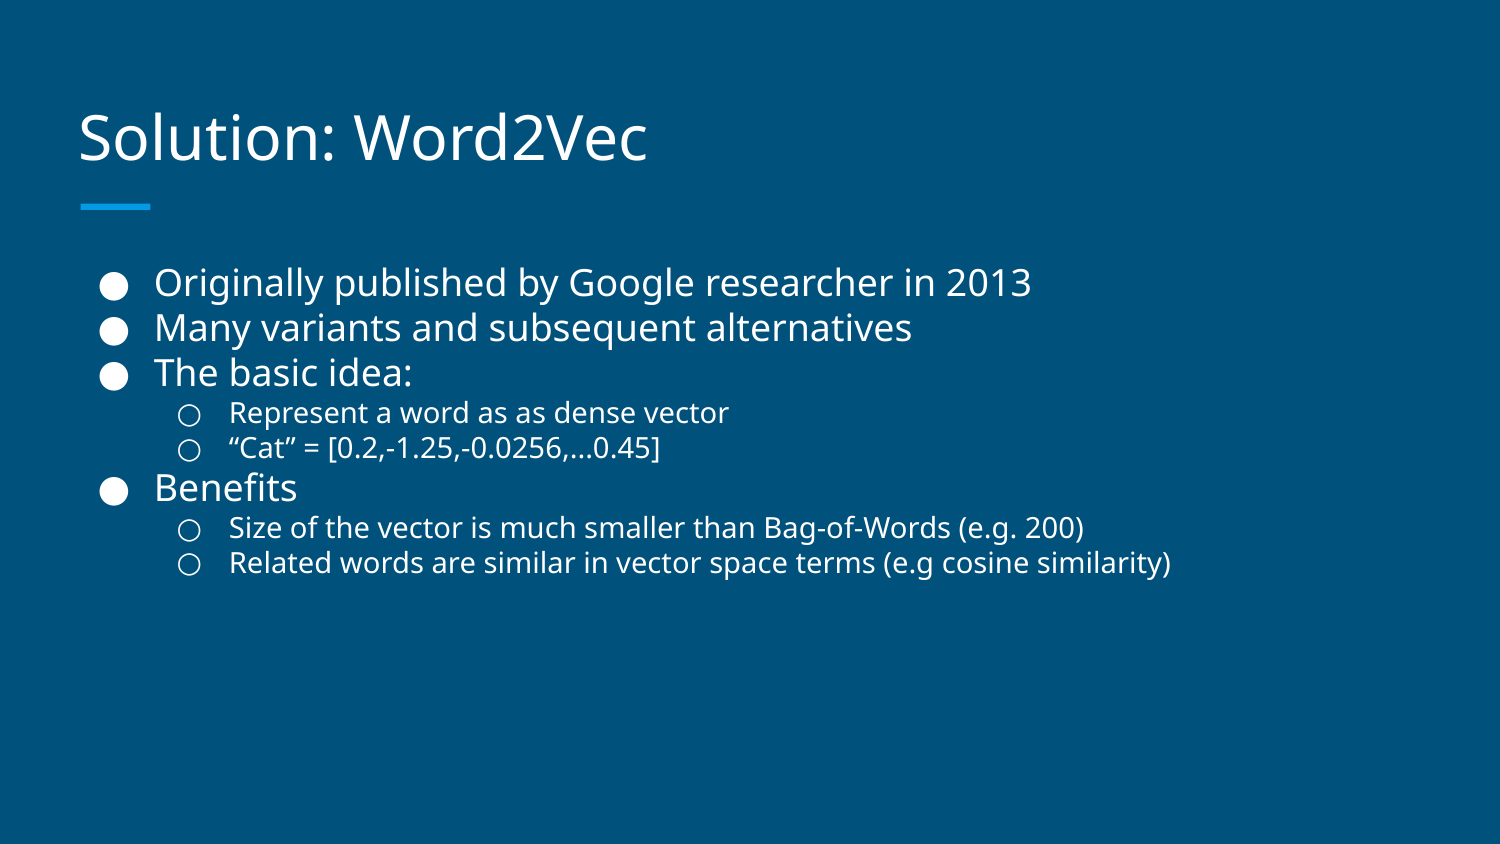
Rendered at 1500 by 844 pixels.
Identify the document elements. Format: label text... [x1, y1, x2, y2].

title Solution: Word2Vec [63, 75, 1437, 188]
list Originally published by Google researcher in 2013 Many variants and subsequent alternatives The basic idea: Represent a word as as dense vector “Cat” = [0.2,-1.25,-0.0256,...0.45] Benefits Size of the vector is much smaller than Bag-of-Words (e.g. 200) Related words are similar in vector space terms (e.g cosine similarity) [63, 244, 1437, 750]
